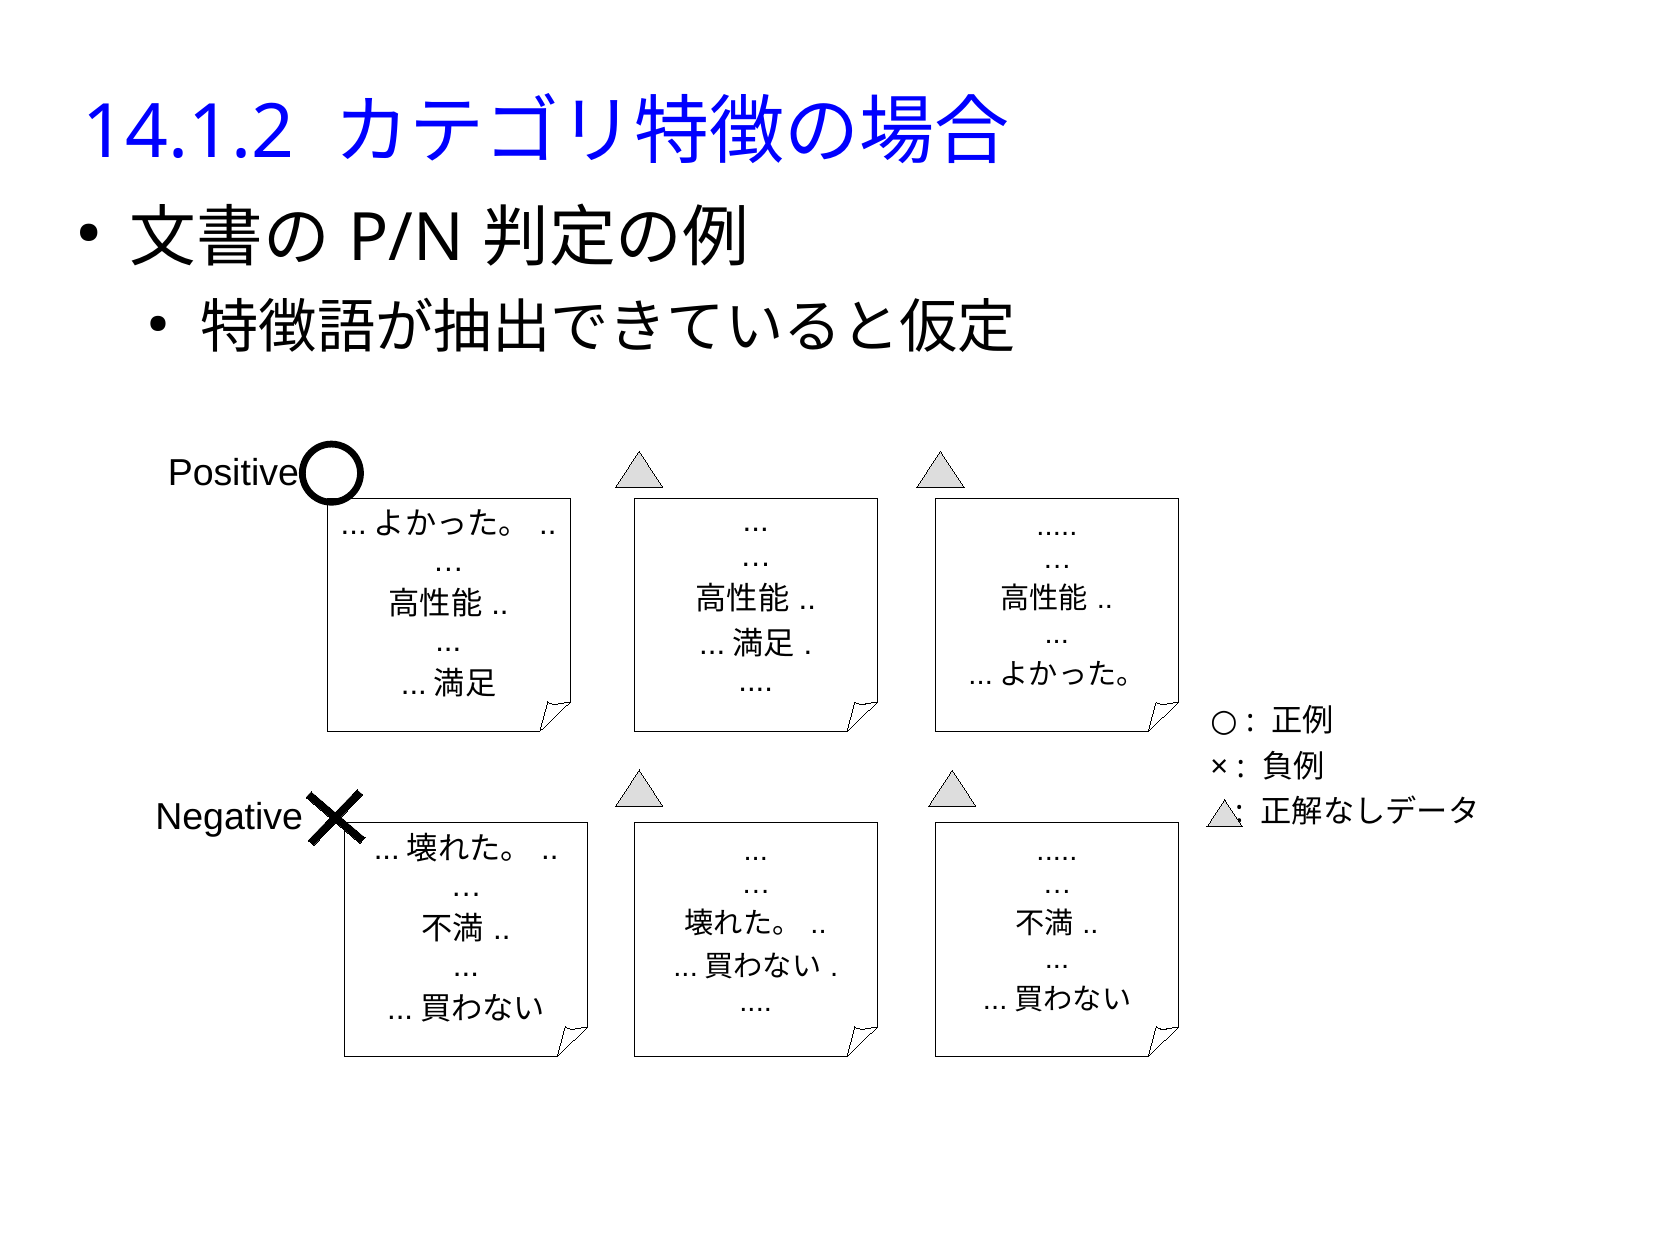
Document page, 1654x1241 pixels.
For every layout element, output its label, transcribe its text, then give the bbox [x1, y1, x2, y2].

title 14.1.2 カテゴリ特徴の場合 [82, 49, 1571, 207]
text_box [1206, 799, 1243, 827]
text_box ...壊れた。.. … 不満.. ... ...買わない [344, 822, 588, 1057]
text_box [306, 789, 366, 846]
text_box [615, 769, 663, 807]
text_box Negative [140, 788, 318, 846]
text_box ..... … 不満.. ... ...買わない [935, 822, 1179, 1057]
text_box [615, 451, 663, 488]
text_box ... … 高性能.. ...満足. .... [634, 498, 878, 732]
text_box ○ : 正例 × : 負例 : 正解なしデータ [1195, 688, 1513, 845]
text_box ..... … 高性能.. ... ...よかった。 [935, 498, 1179, 732]
text_box Positive [306, 456, 314, 490]
text_box ...よかった。.. … 高性能.. ... ...満足 [327, 498, 571, 732]
list 文書のP/N判定の例 特徴語が抽出できていると仮定 [59, 188, 1548, 909]
text_box Positive [153, 443, 314, 501]
text_box [916, 451, 965, 488]
text_box [928, 770, 976, 807]
text_box ... … 壊れた。.. ...買わない. .... [634, 822, 878, 1057]
